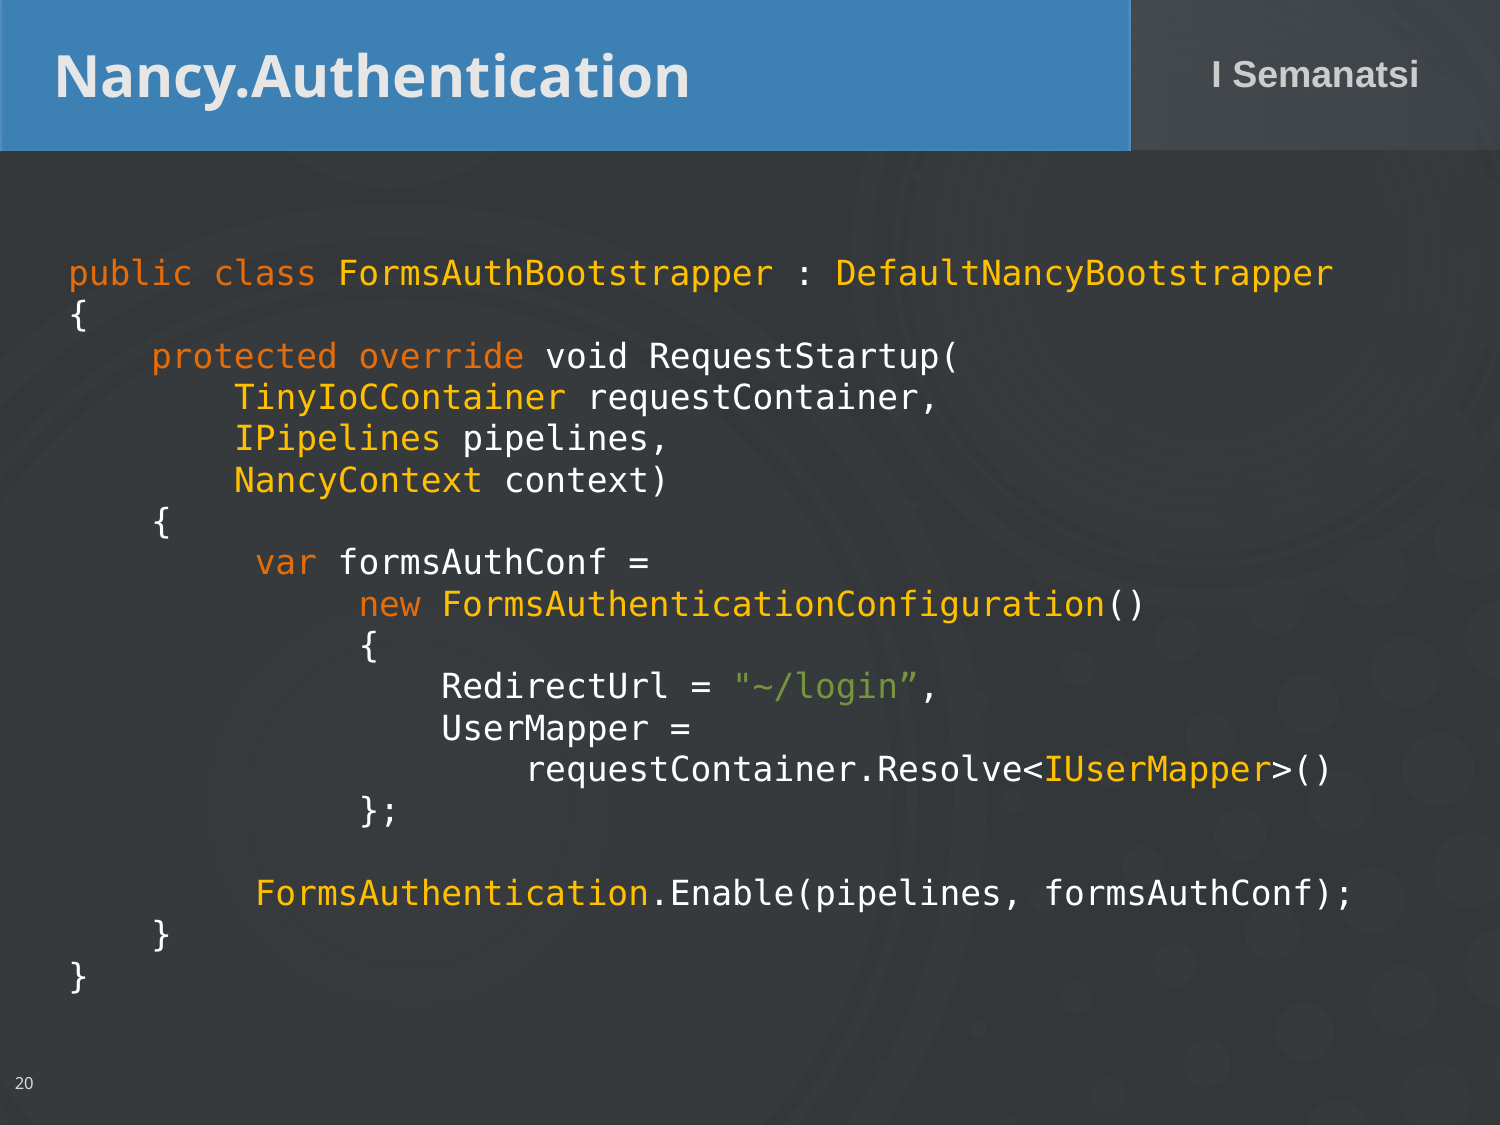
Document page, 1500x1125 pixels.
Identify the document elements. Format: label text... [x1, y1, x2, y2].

list public class FormsAuthBootstrapper : DefaultNancyBootstrapper { protected override void RequestStartup( TinyIoCContainer requestContainer, IPipelines pipelines, NancyContext context) { var formsAuthConf = new FormsAuthenticationConfiguration() { RedirectUrl = "~/login”, UserMapper = requestContainer.Resolve<IUserMapper>() }; FormsAuthentication.Enable(pipelines, formsAuthConf); } } [53, 196, 1447, 1016]
title Nancy.Authentication [53, 0, 1128, 149]
picture [0, 0, 1500, 1125]
